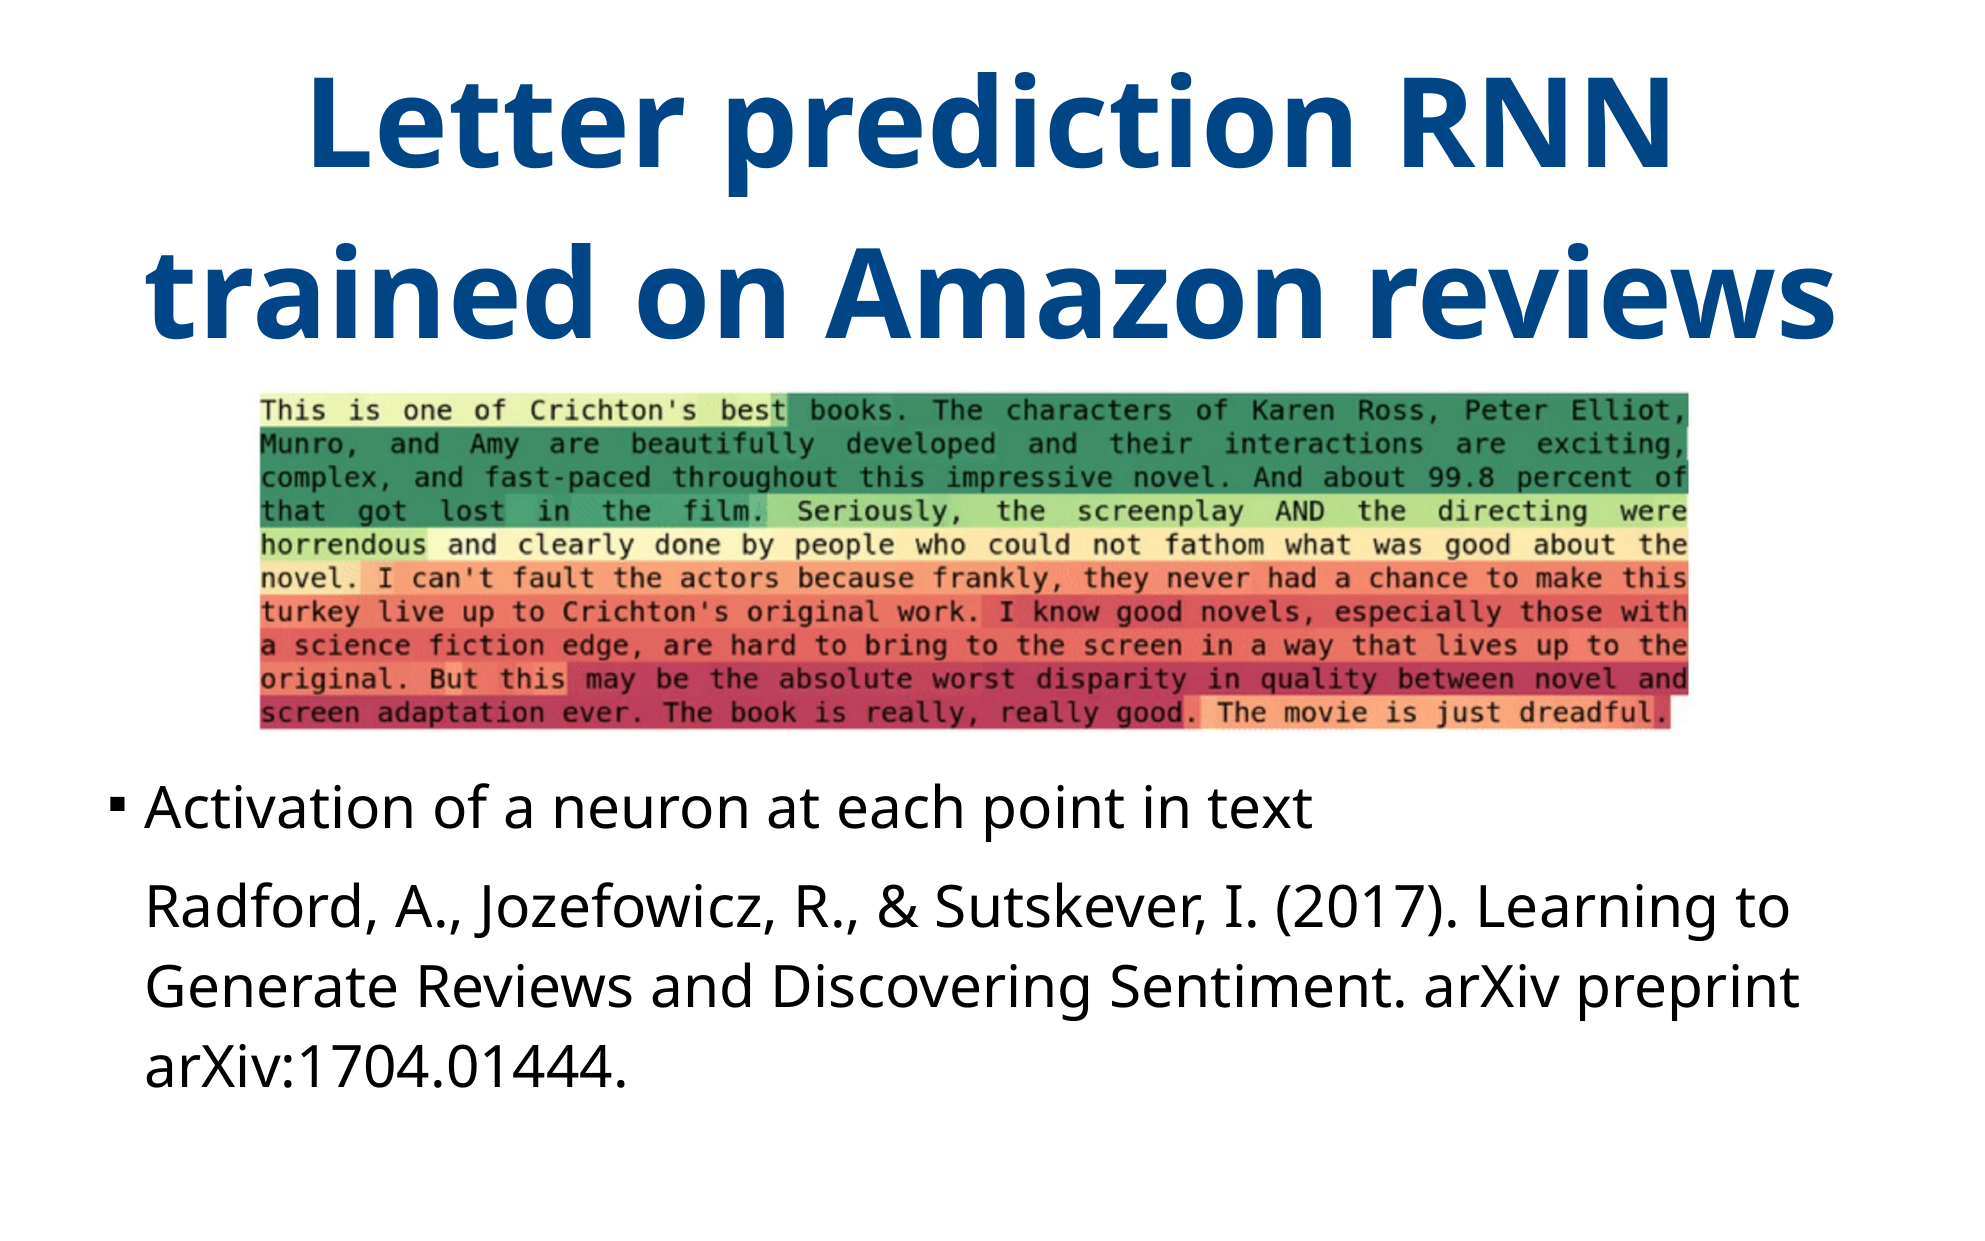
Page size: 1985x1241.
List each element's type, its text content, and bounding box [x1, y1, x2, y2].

title Letter prediction RNN trained on Amazon reviews [99, 49, 1885, 360]
picture [249, 389, 1695, 733]
list Activation of a neuron at each point in text Radford, A., Jozefowicz, R., & Sutskever, I. (2017). Learning to Generate Reviews and Discovering Sentiment. arXiv preprint arXiv:1704.01444. [99, 765, 1846, 1109]
